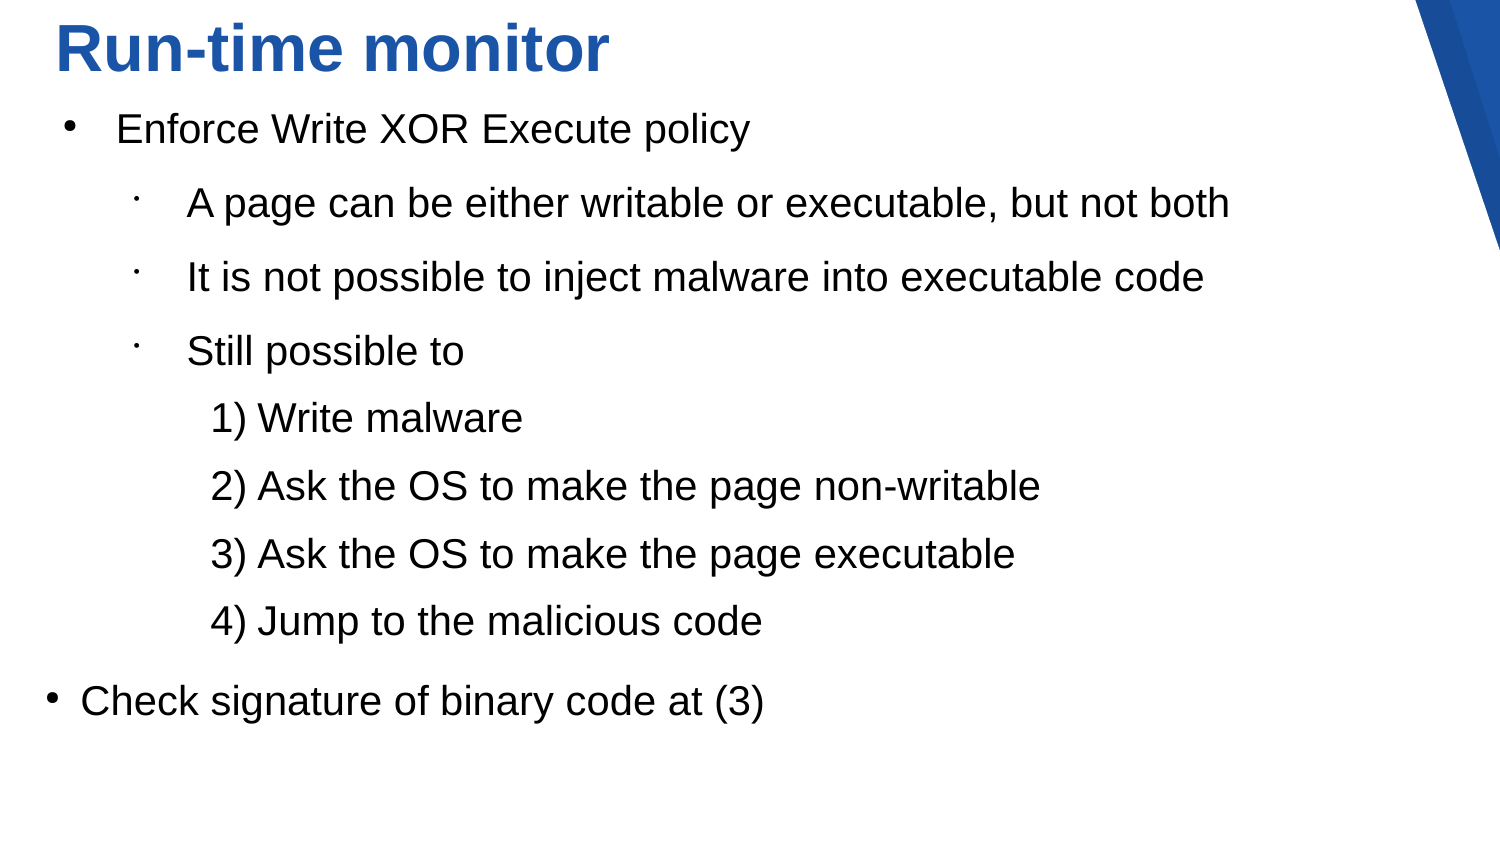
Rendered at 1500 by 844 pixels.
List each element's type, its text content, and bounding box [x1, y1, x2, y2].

title Run-time monitor [40, 32, 1366, 87]
list Enforce Write XOR Execute policy A page can be either writable or executable, but not both It is not possible to inject malware into executable code Still possible to Write malware Ask the OS to make the page non-writable Ask the OS to make the page executable Jump to the malicious code Check signature of binary code at (3) [30, 87, 1486, 526]
